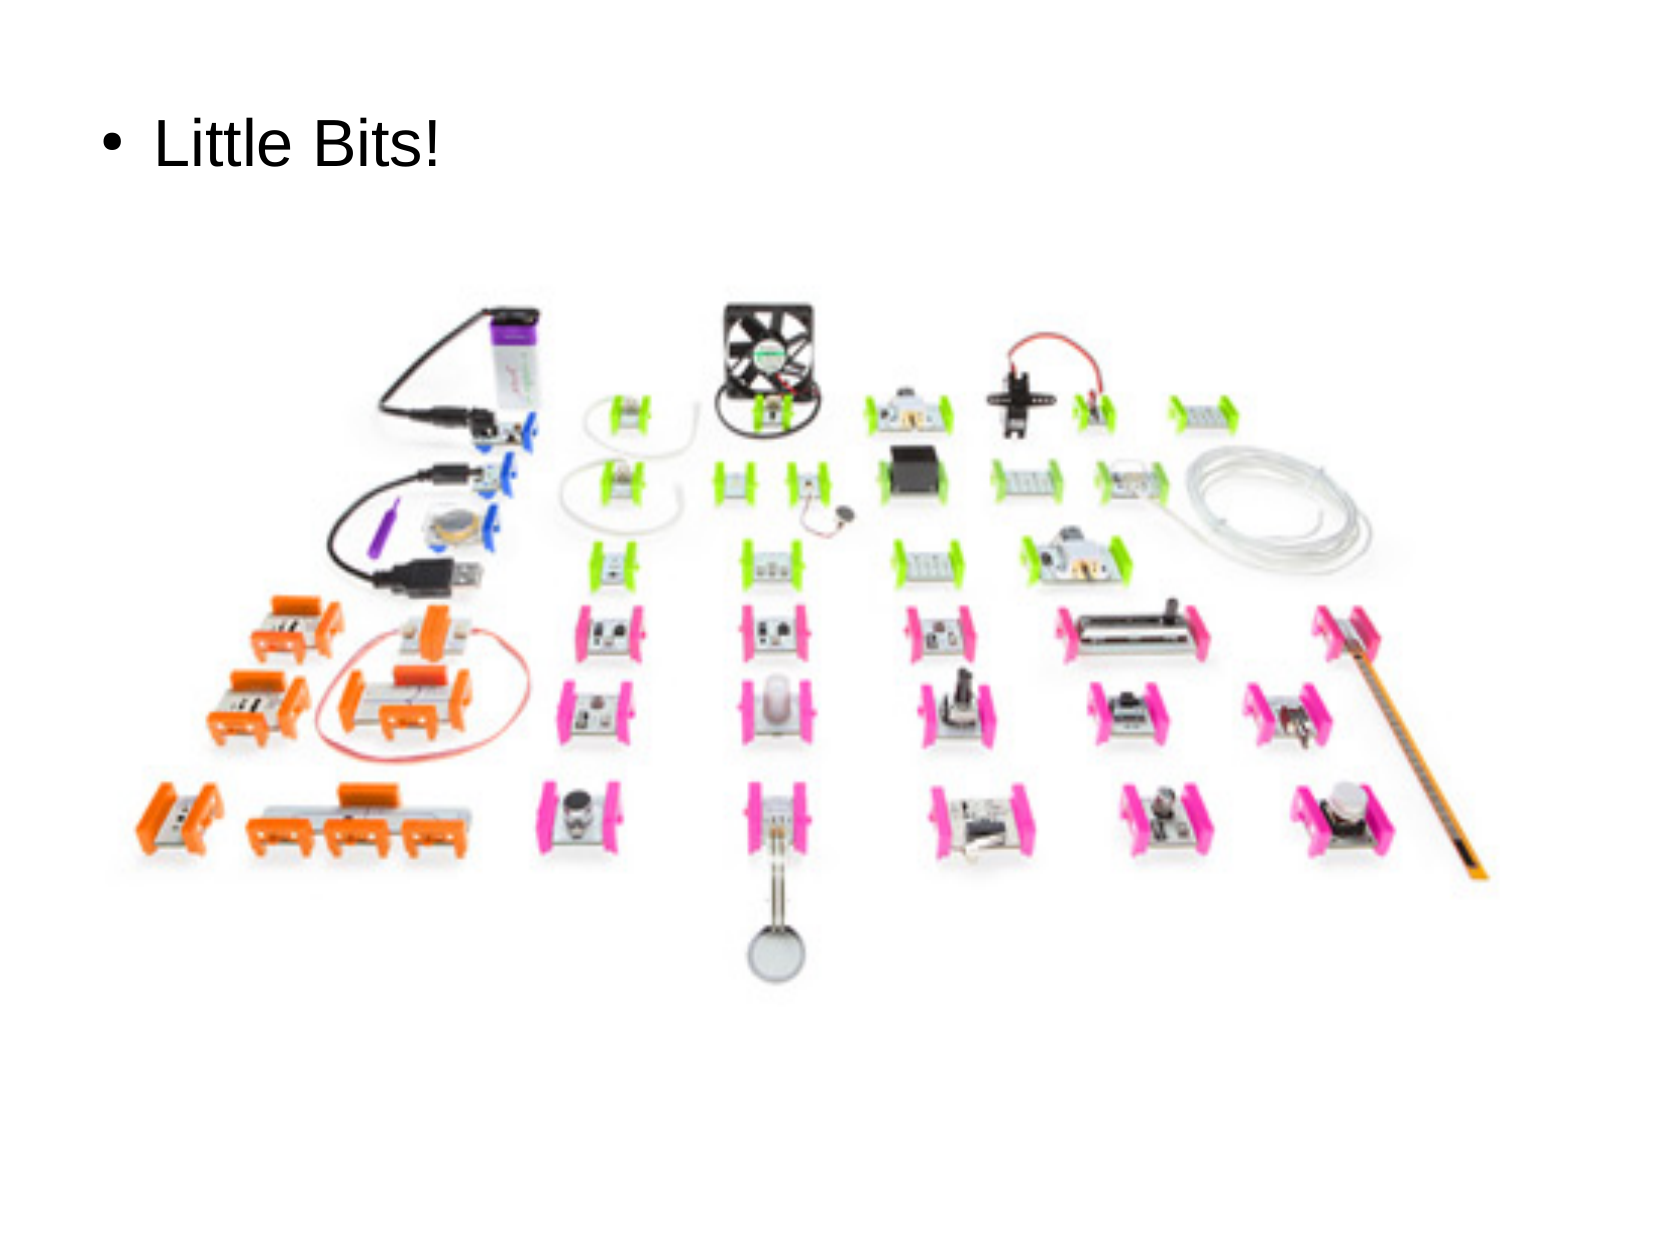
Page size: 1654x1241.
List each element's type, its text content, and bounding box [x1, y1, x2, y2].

picture [95, 260, 1512, 1040]
list Little Bits! [82, 106, 1571, 1010]
